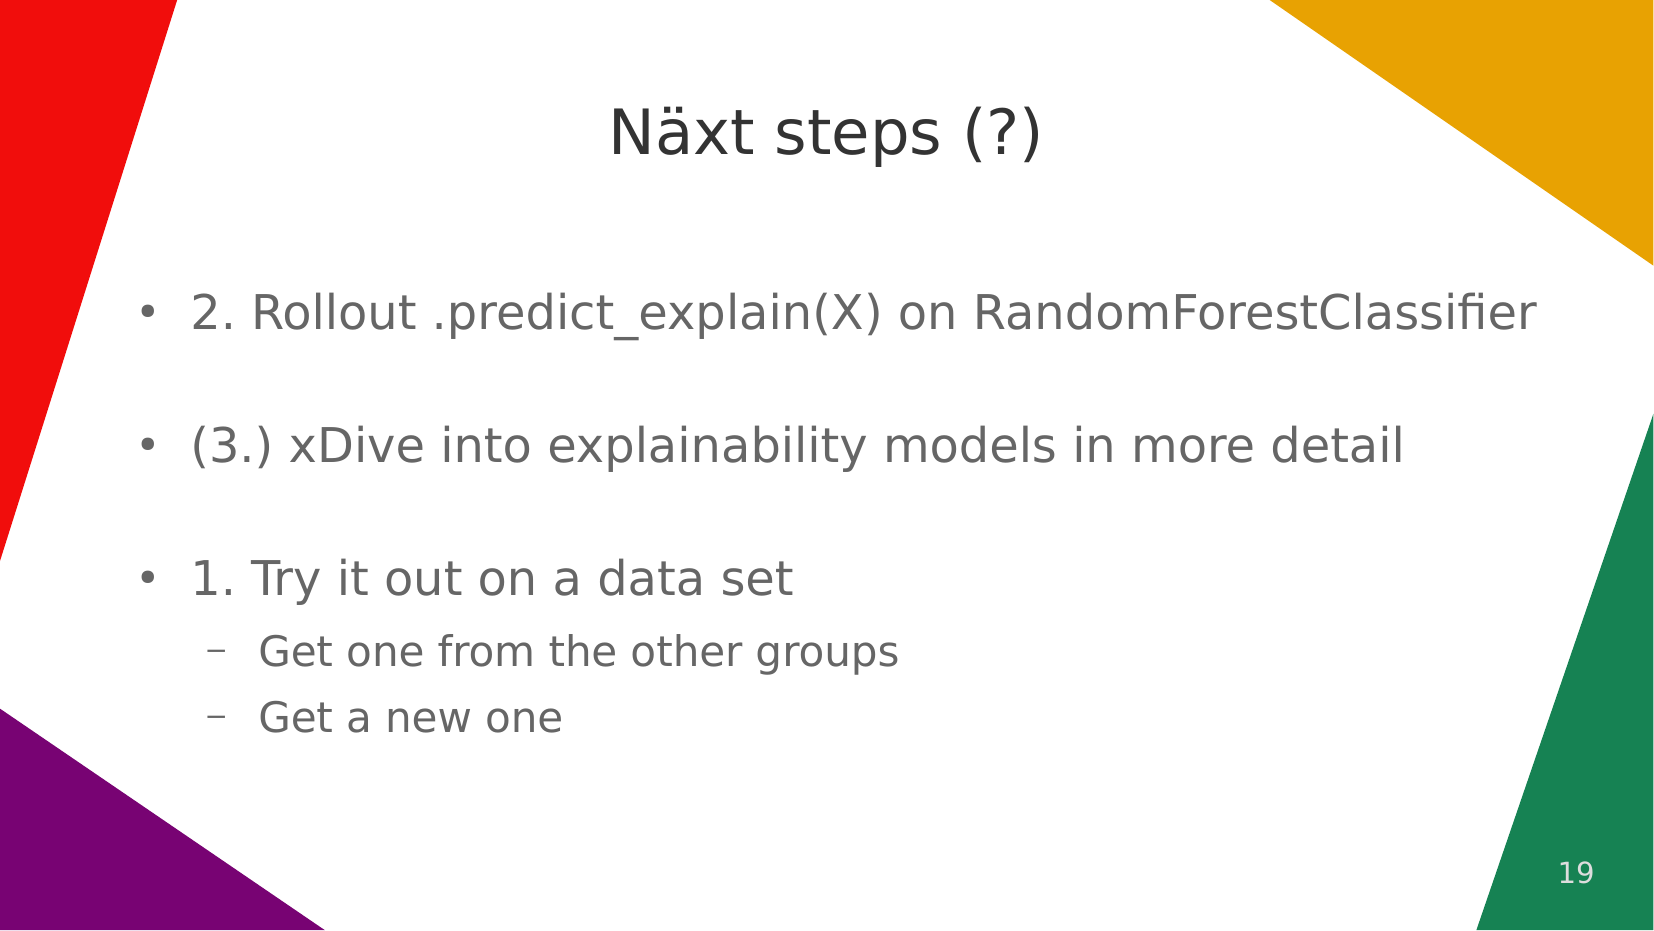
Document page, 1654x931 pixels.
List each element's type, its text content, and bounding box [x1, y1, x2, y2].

list 2. Rollout .predict_explain(X) on RandomForestClassifier (3.) xDive into explainability models in more detail 1. Try it out on a data set Get one from the other groups Get a new one [122, 207, 1540, 799]
title Näxt steps (?) [118, 59, 1536, 207]
